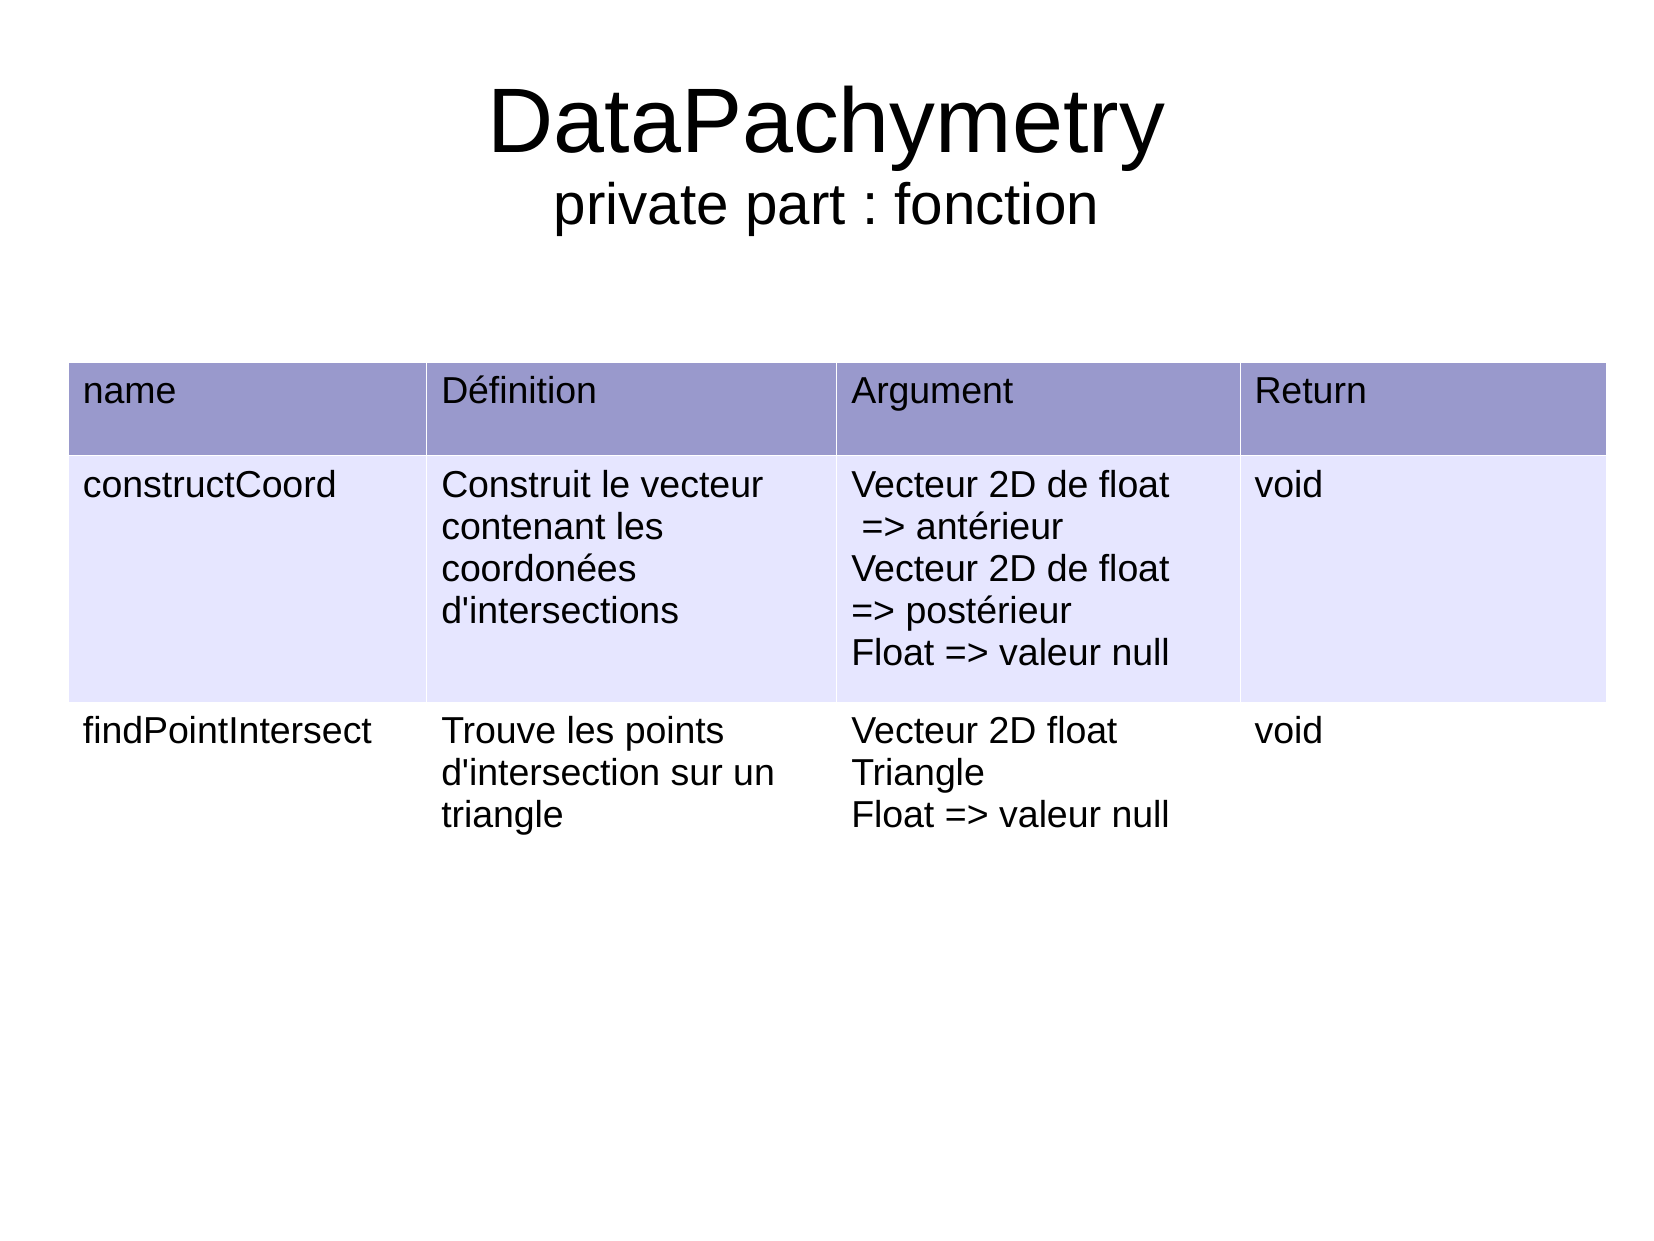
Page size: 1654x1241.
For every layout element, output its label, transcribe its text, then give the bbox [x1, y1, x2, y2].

title DataPachymetry private part : fonction [82, 49, 1571, 257]
table_cell void [1241, 703, 1606, 865]
table_cell Vecteur 2D de float => antérieur Vecteur 2D de float => postérieur Float => valeur null [837, 456, 1240, 702]
table_header Définition [427, 363, 836, 455]
table_cell Construit le vecteur contenant les coordonées d'intersections [427, 456, 836, 702]
table_header Argument [837, 363, 1240, 455]
table_header Return [1241, 363, 1606, 455]
table_header name [69, 363, 426, 455]
table_cell findPointIntersect [69, 703, 426, 865]
table_cell Vecteur 2D float Triangle Float => valeur null [837, 703, 1240, 865]
table_cell void [1241, 456, 1606, 702]
table_cell Trouve les points d'intersection sur un triangle [427, 703, 836, 865]
table_cell constructCoord [69, 456, 426, 702]
